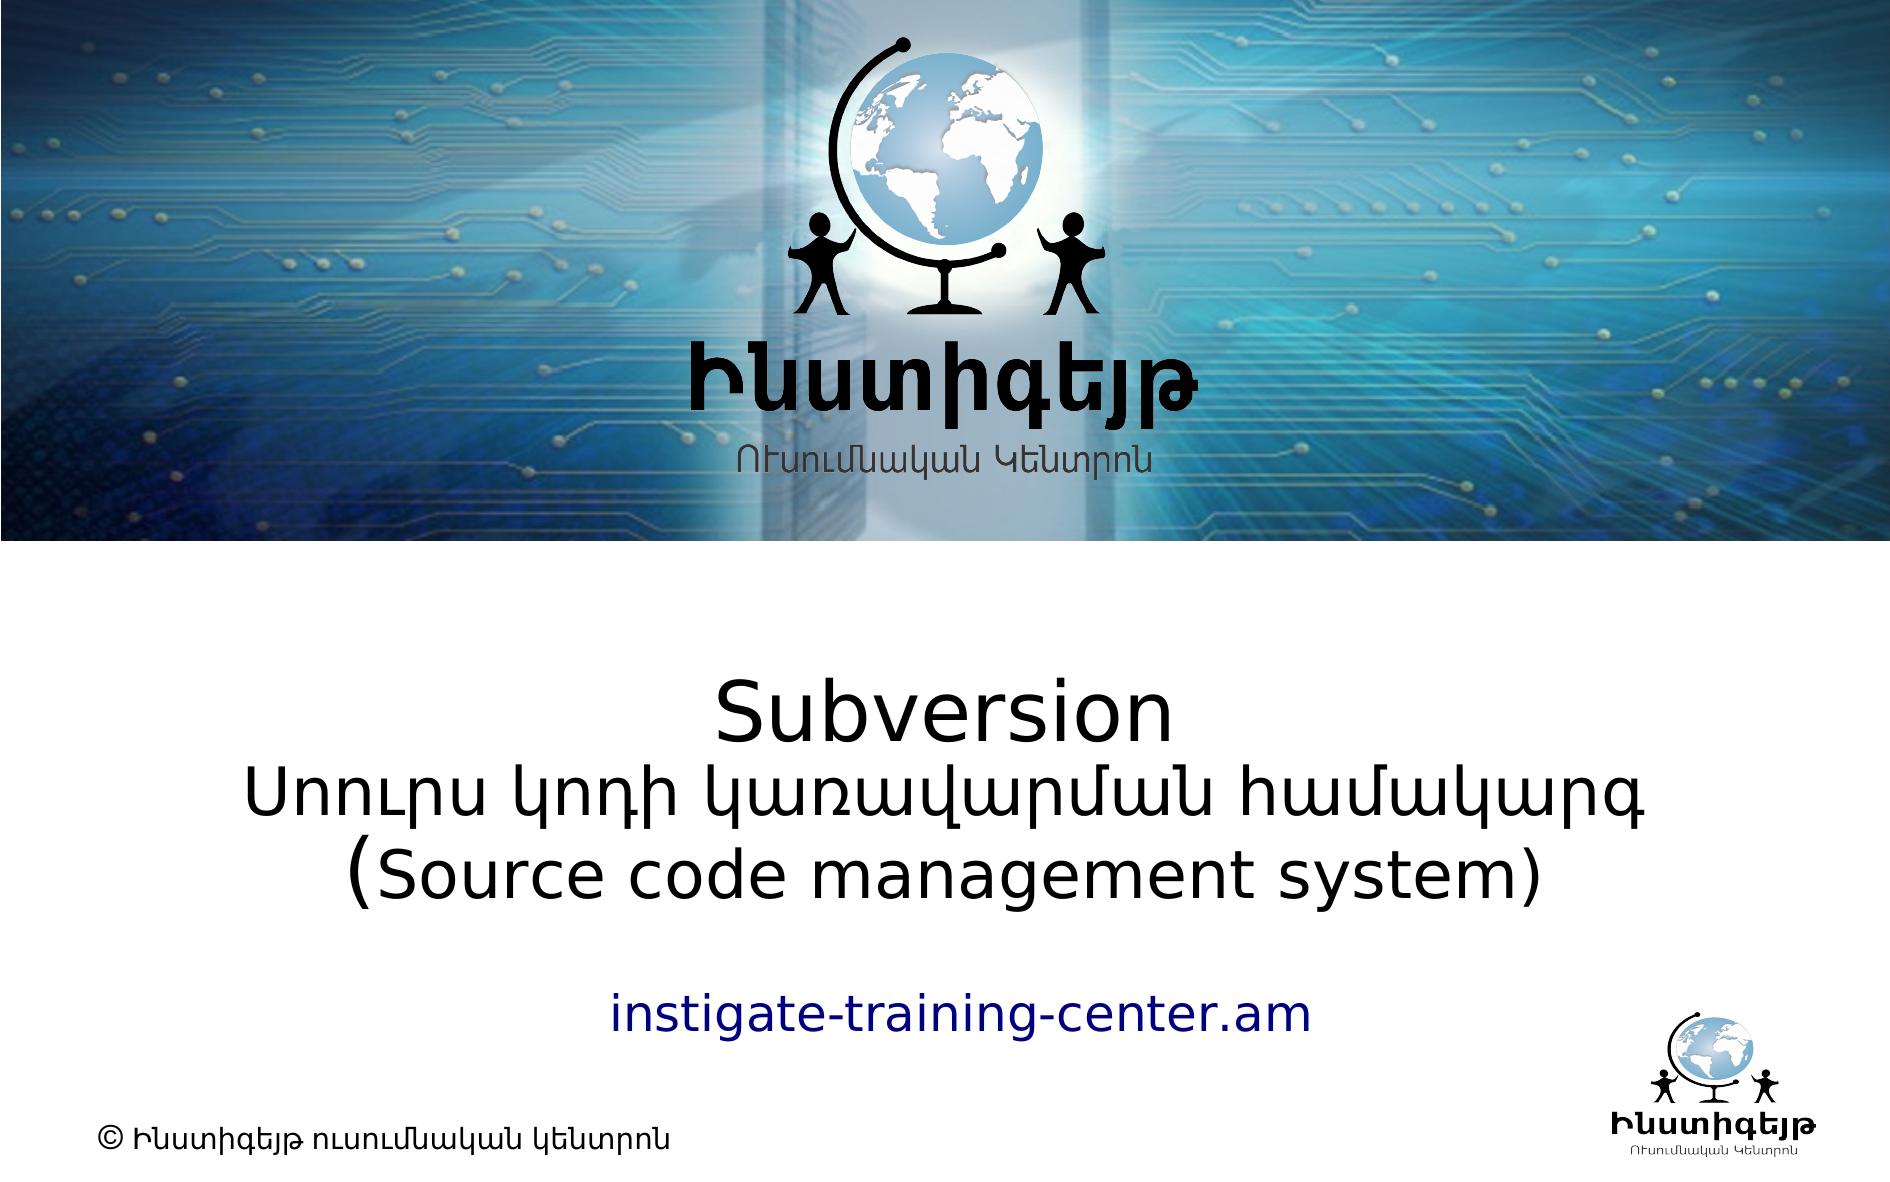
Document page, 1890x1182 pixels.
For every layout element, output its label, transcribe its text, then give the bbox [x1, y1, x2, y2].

picture [1, 0, 1890, 541]
text_box instigate-training-center.am [300, 982, 1623, 1086]
title Subversion Սոուրս կոդի կառավարման համակարգ (Source code management system) [0, 664, 1890, 935]
picture [1612, 1012, 1816, 1157]
